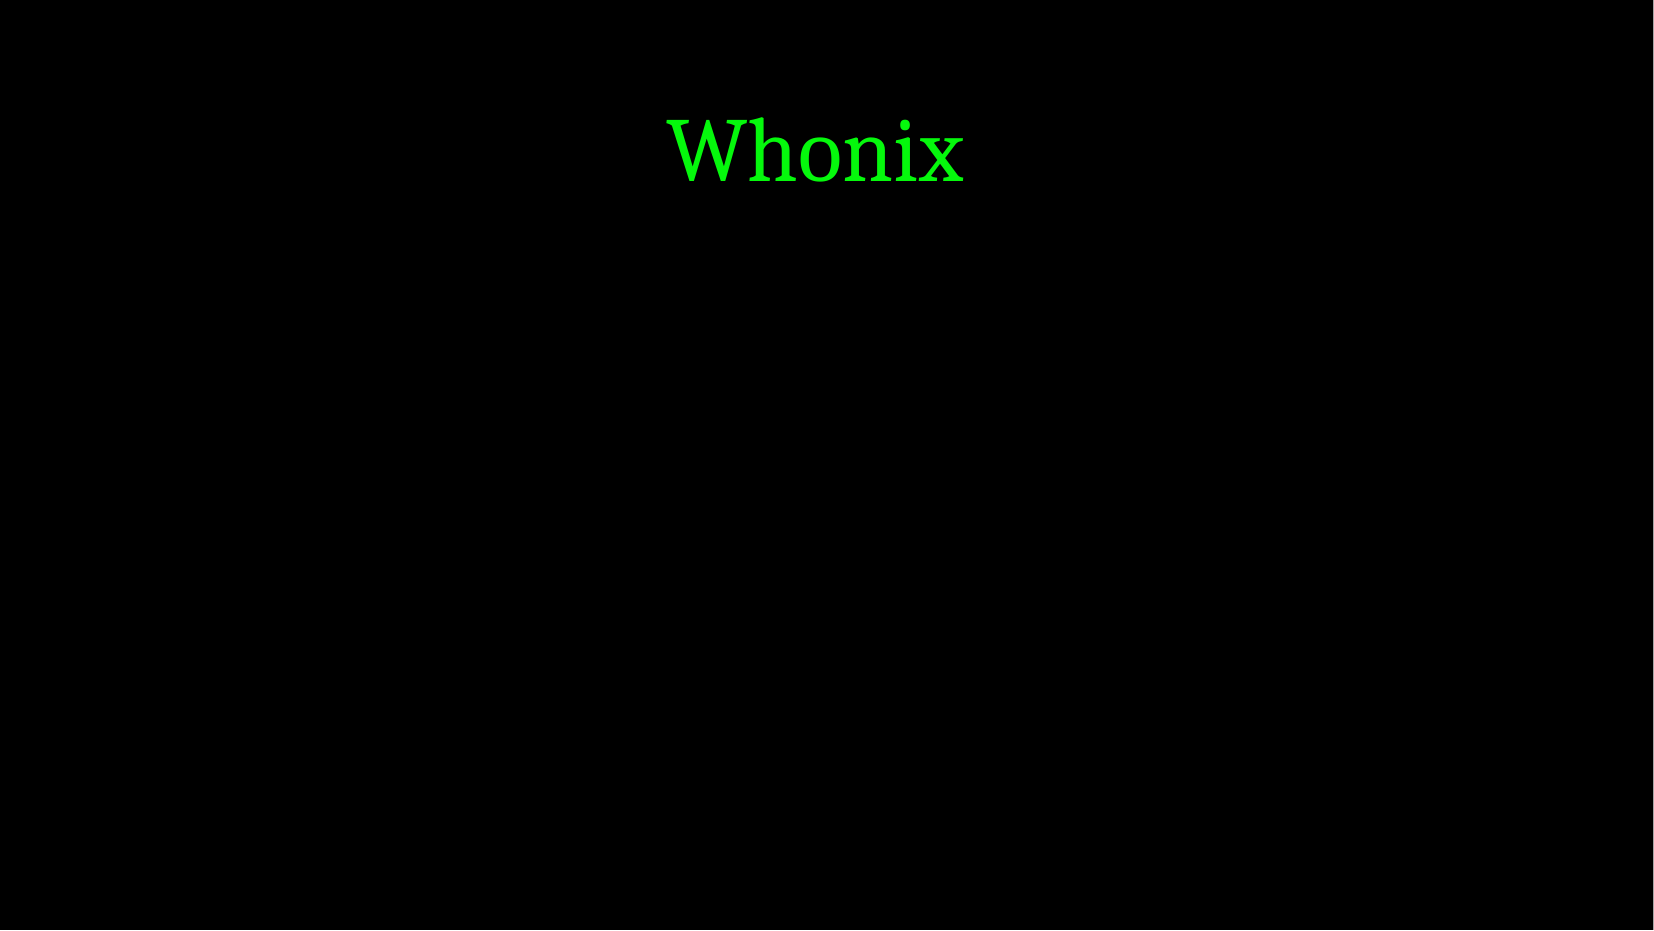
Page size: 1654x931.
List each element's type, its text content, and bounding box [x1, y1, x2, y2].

title Whonix [59, 37, 1571, 266]
